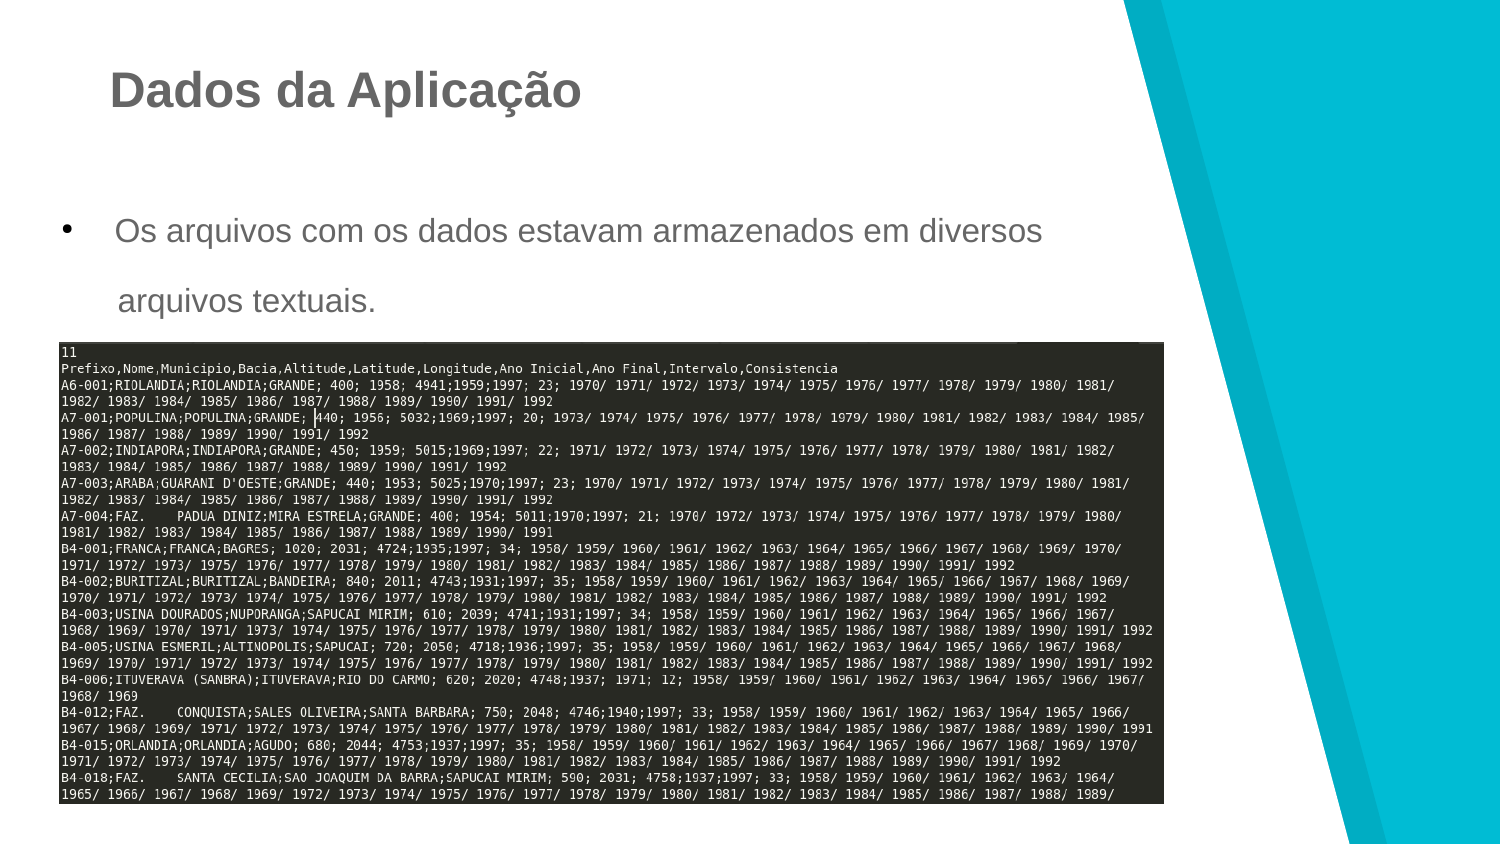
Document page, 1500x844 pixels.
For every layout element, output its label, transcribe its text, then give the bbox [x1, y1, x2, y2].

list Os arquivos com os dados estavam armazenados em diversos arquivos textuais. [43, 129, 1394, 815]
subtitle Dados da Aplicação [94, 42, 1394, 119]
picture [59, 342, 1164, 804]
